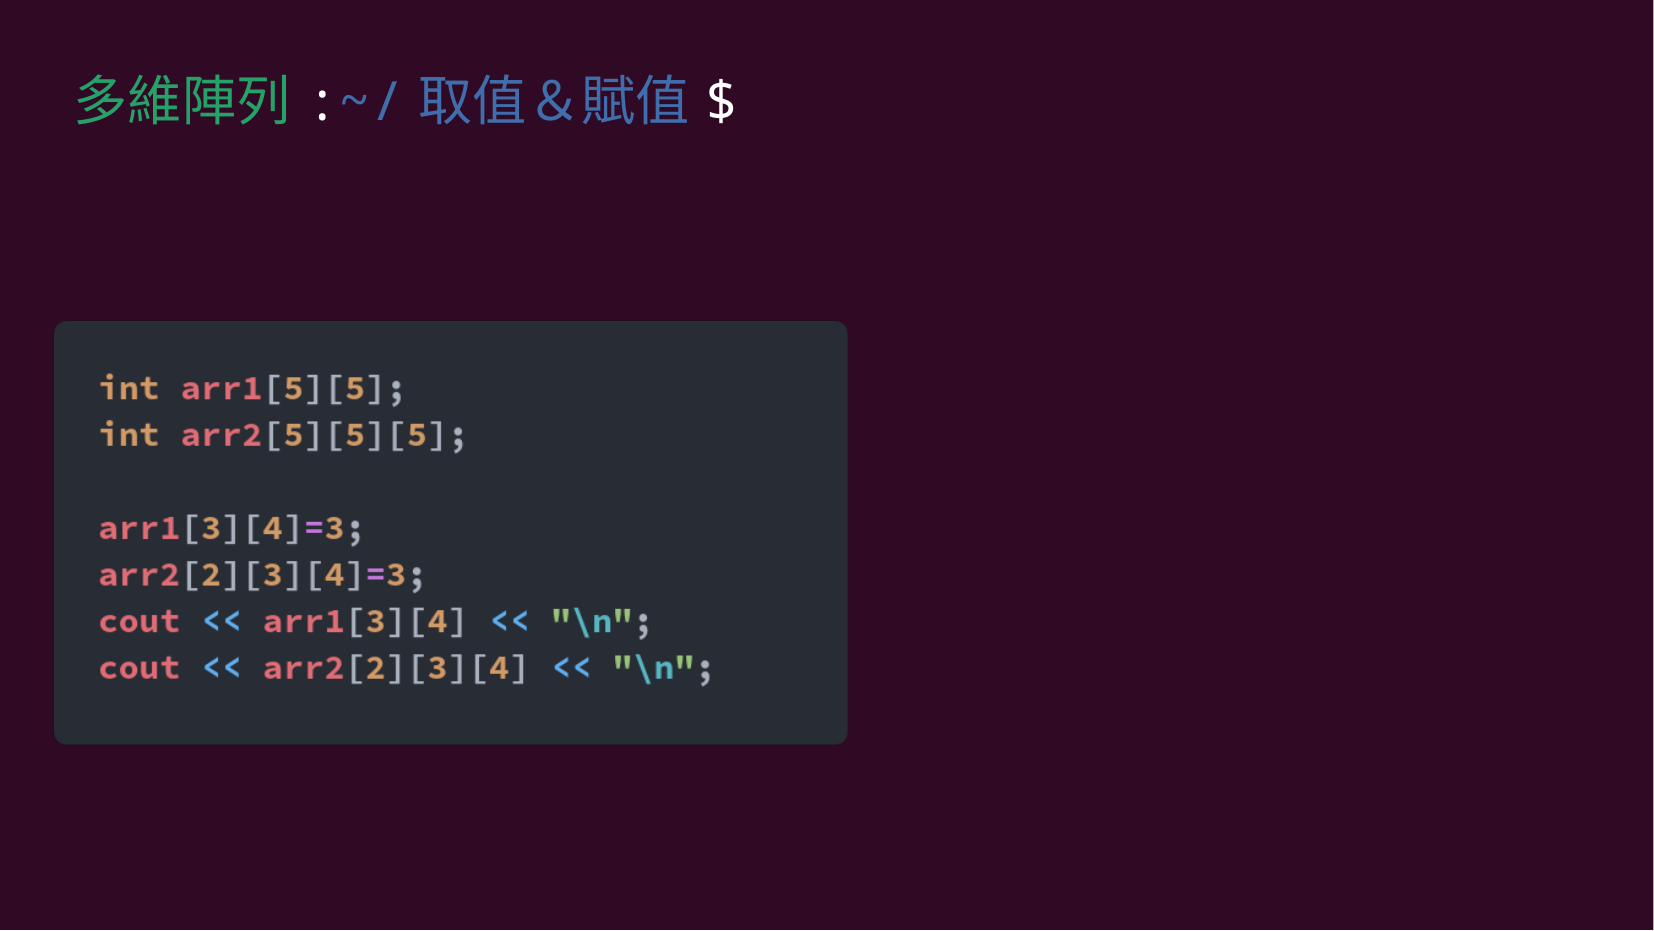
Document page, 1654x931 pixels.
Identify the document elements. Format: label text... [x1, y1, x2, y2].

text_box 多維陣列:~/取值＆賦值$ [59, 55, 1201, 139]
picture [0, 267, 902, 799]
